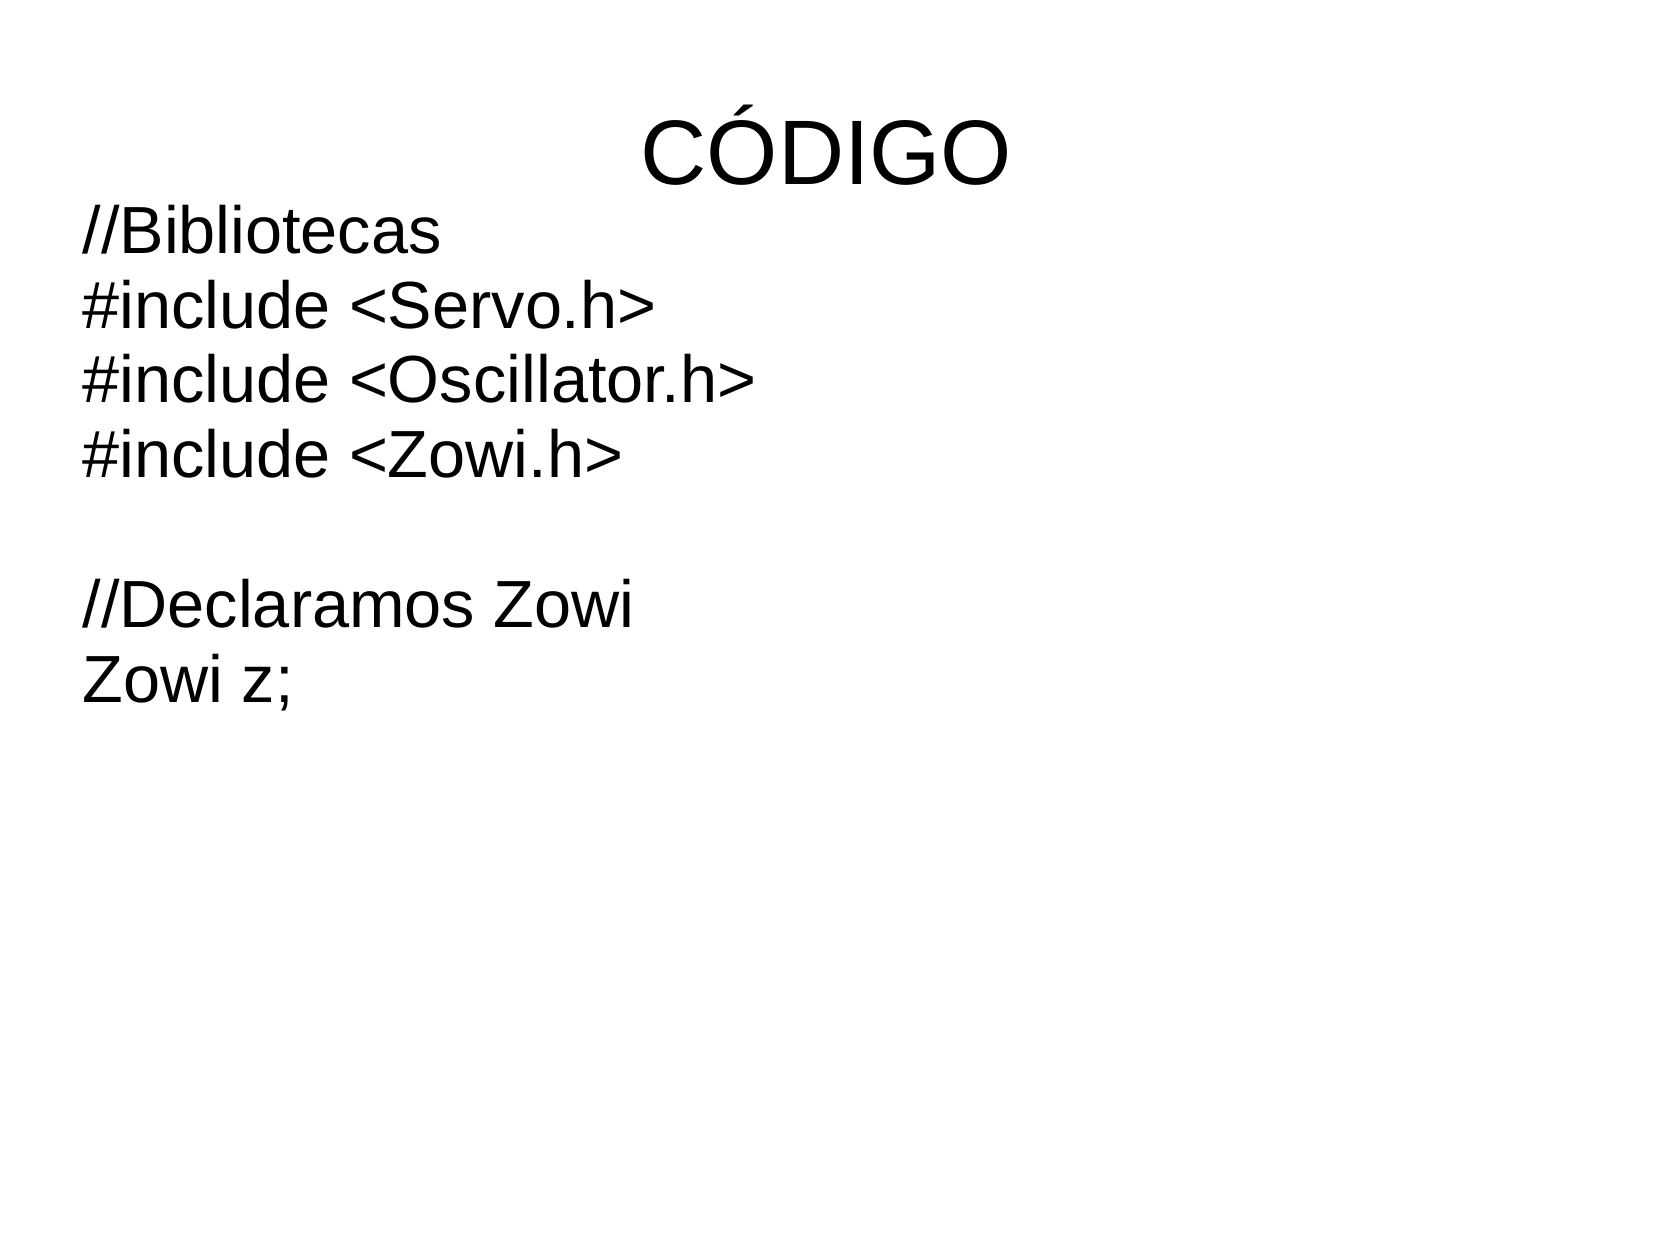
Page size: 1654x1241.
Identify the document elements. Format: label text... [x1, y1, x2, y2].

subtitle //Bibliotecas #include <Servo.h> #include <Oscillator.h> #include <Zowi.h> //Declaramos Zowi Zowi z; [82, 49, 1571, 1010]
